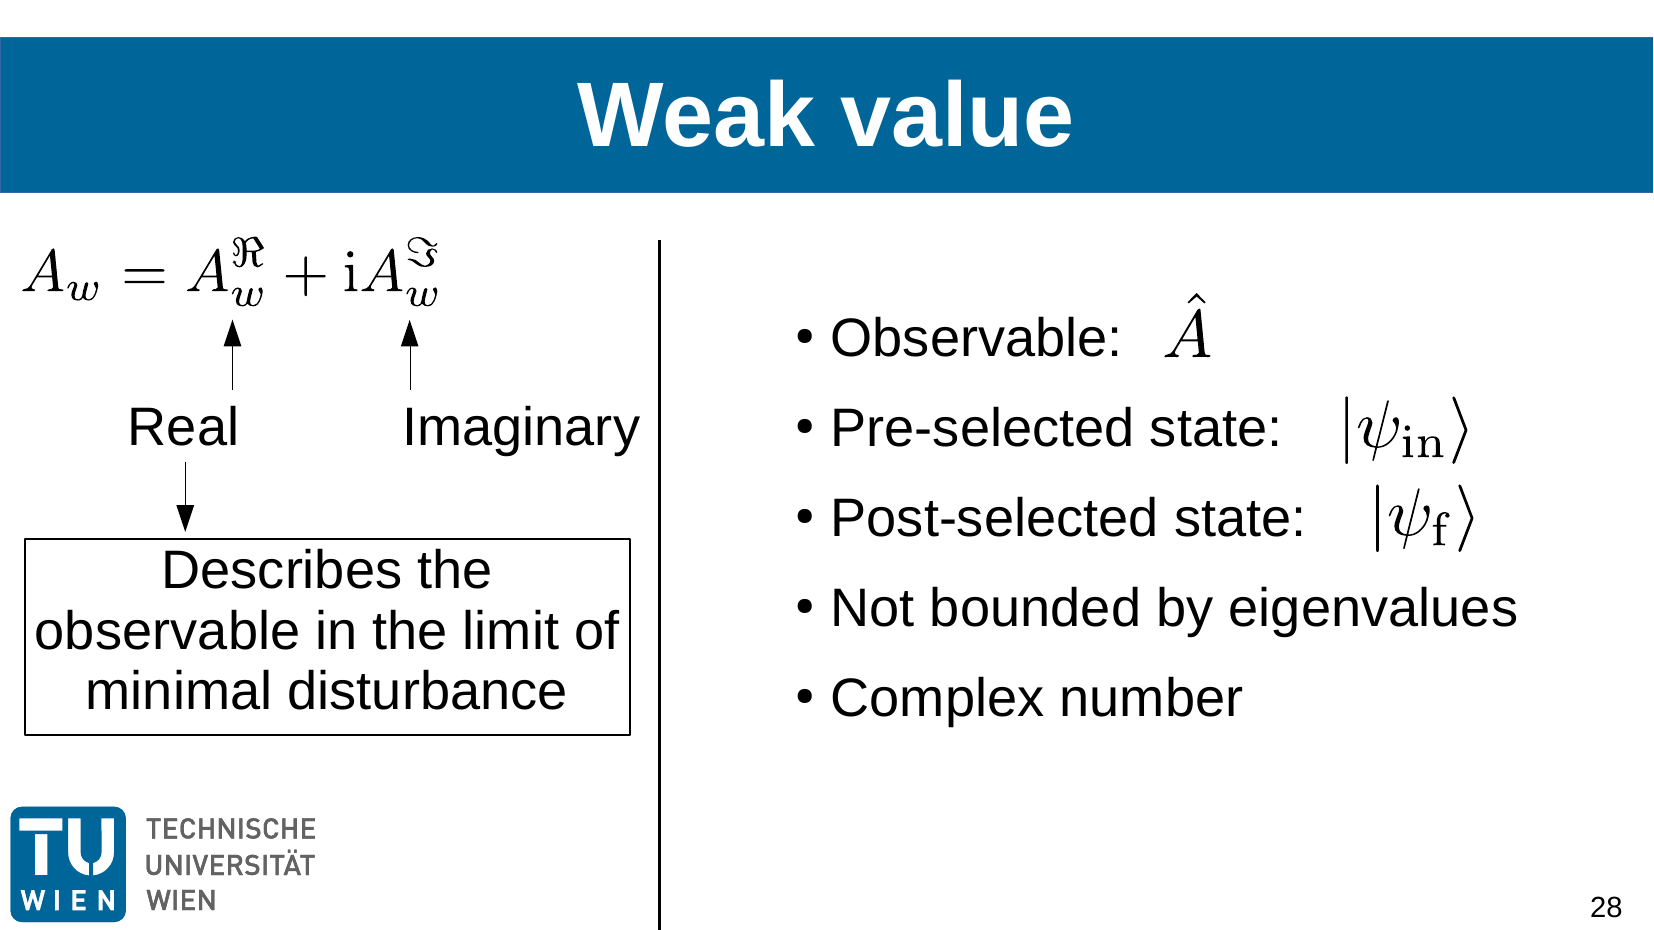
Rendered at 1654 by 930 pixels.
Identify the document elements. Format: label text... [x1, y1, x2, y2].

title Weak value [0, 37, 1653, 193]
text_box Real [112, 389, 255, 465]
picture [6, 235, 457, 311]
list Describes the observable in the limit of minimal disturbance [24, 538, 631, 736]
list Observable: Pre-selected state: Post-selected state: Not bounded by eigenvalues Complex number [795, 217, 1571, 758]
text_box Imaginary [387, 389, 656, 465]
